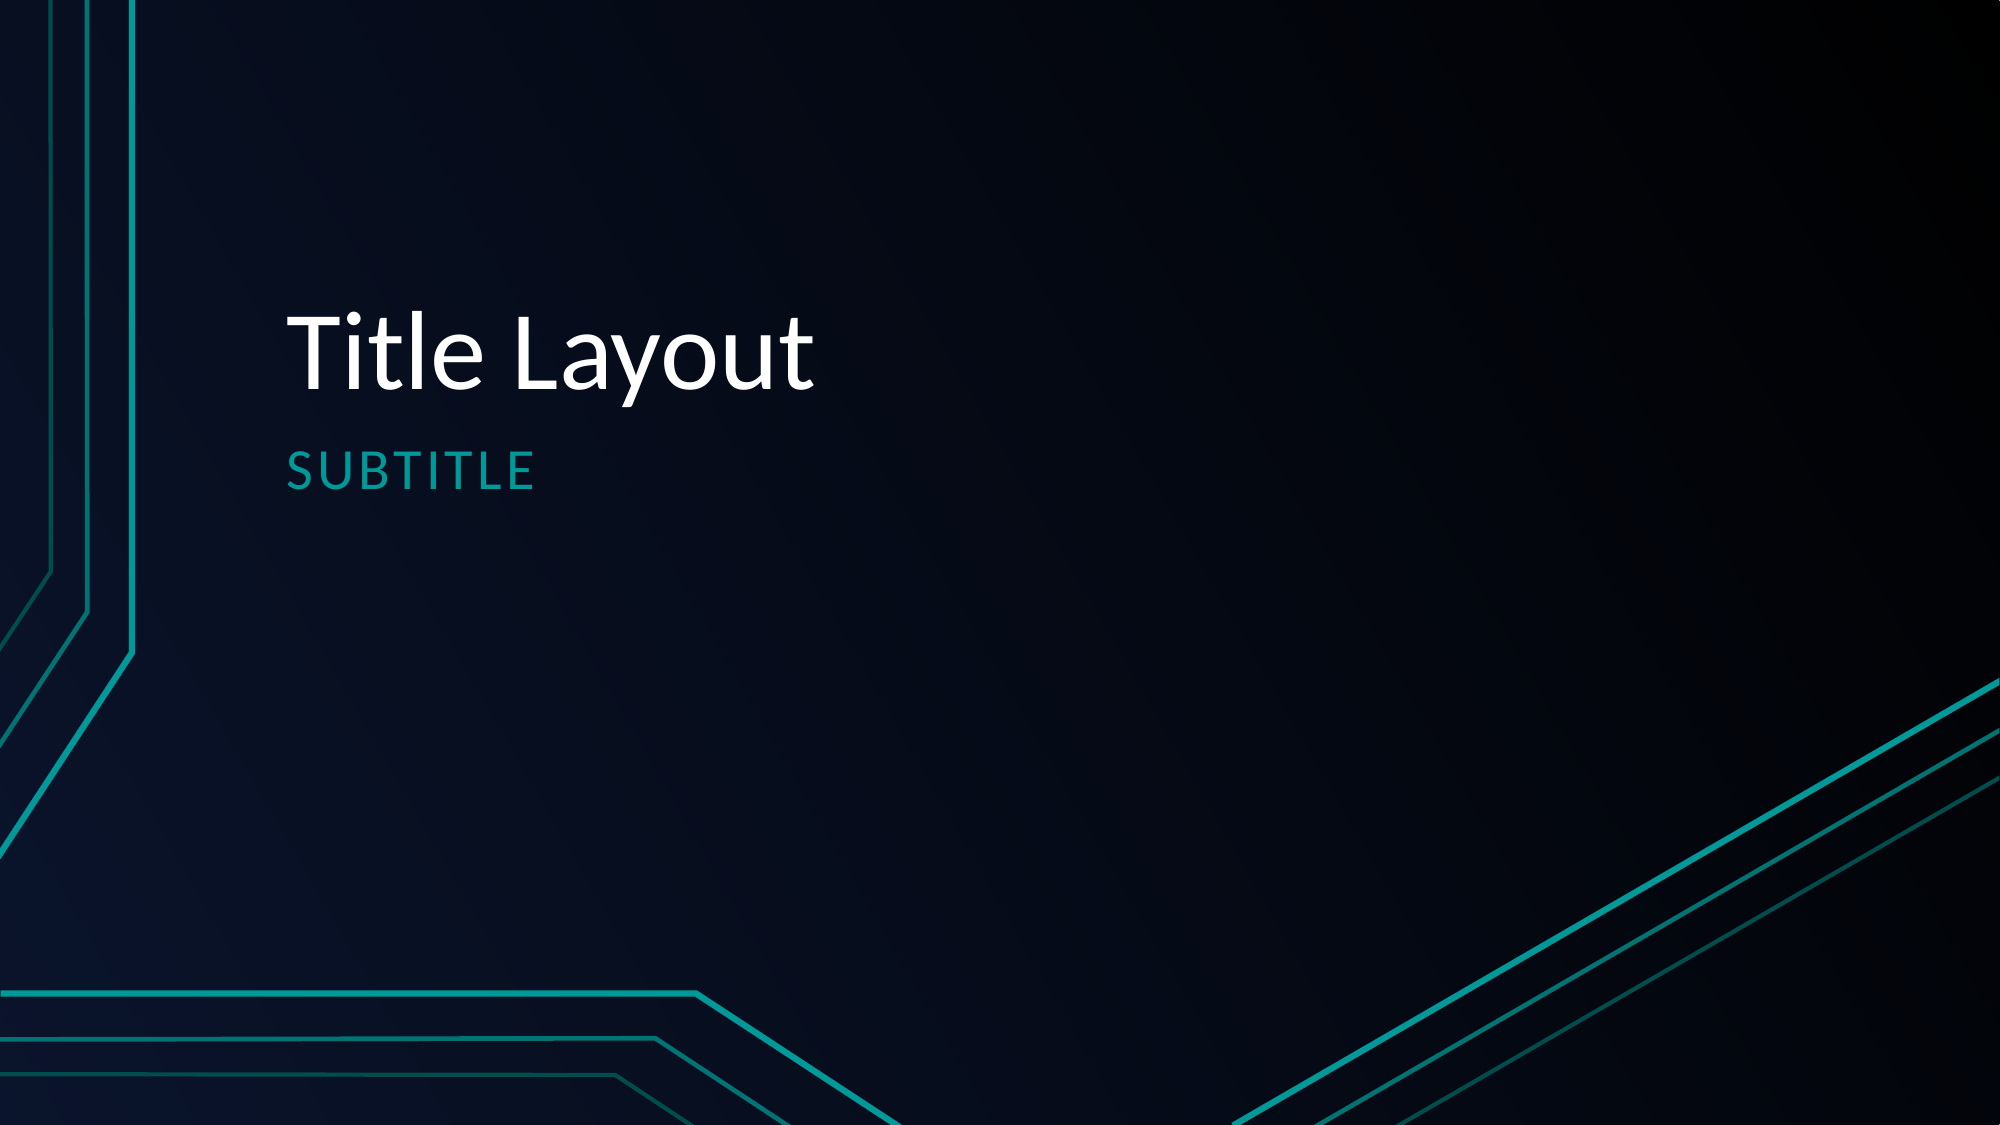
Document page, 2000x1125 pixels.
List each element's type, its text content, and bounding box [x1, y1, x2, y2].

title Title Layout [266, 95, 1700, 424]
subtitle Subtitle [266, 429, 1700, 717]
